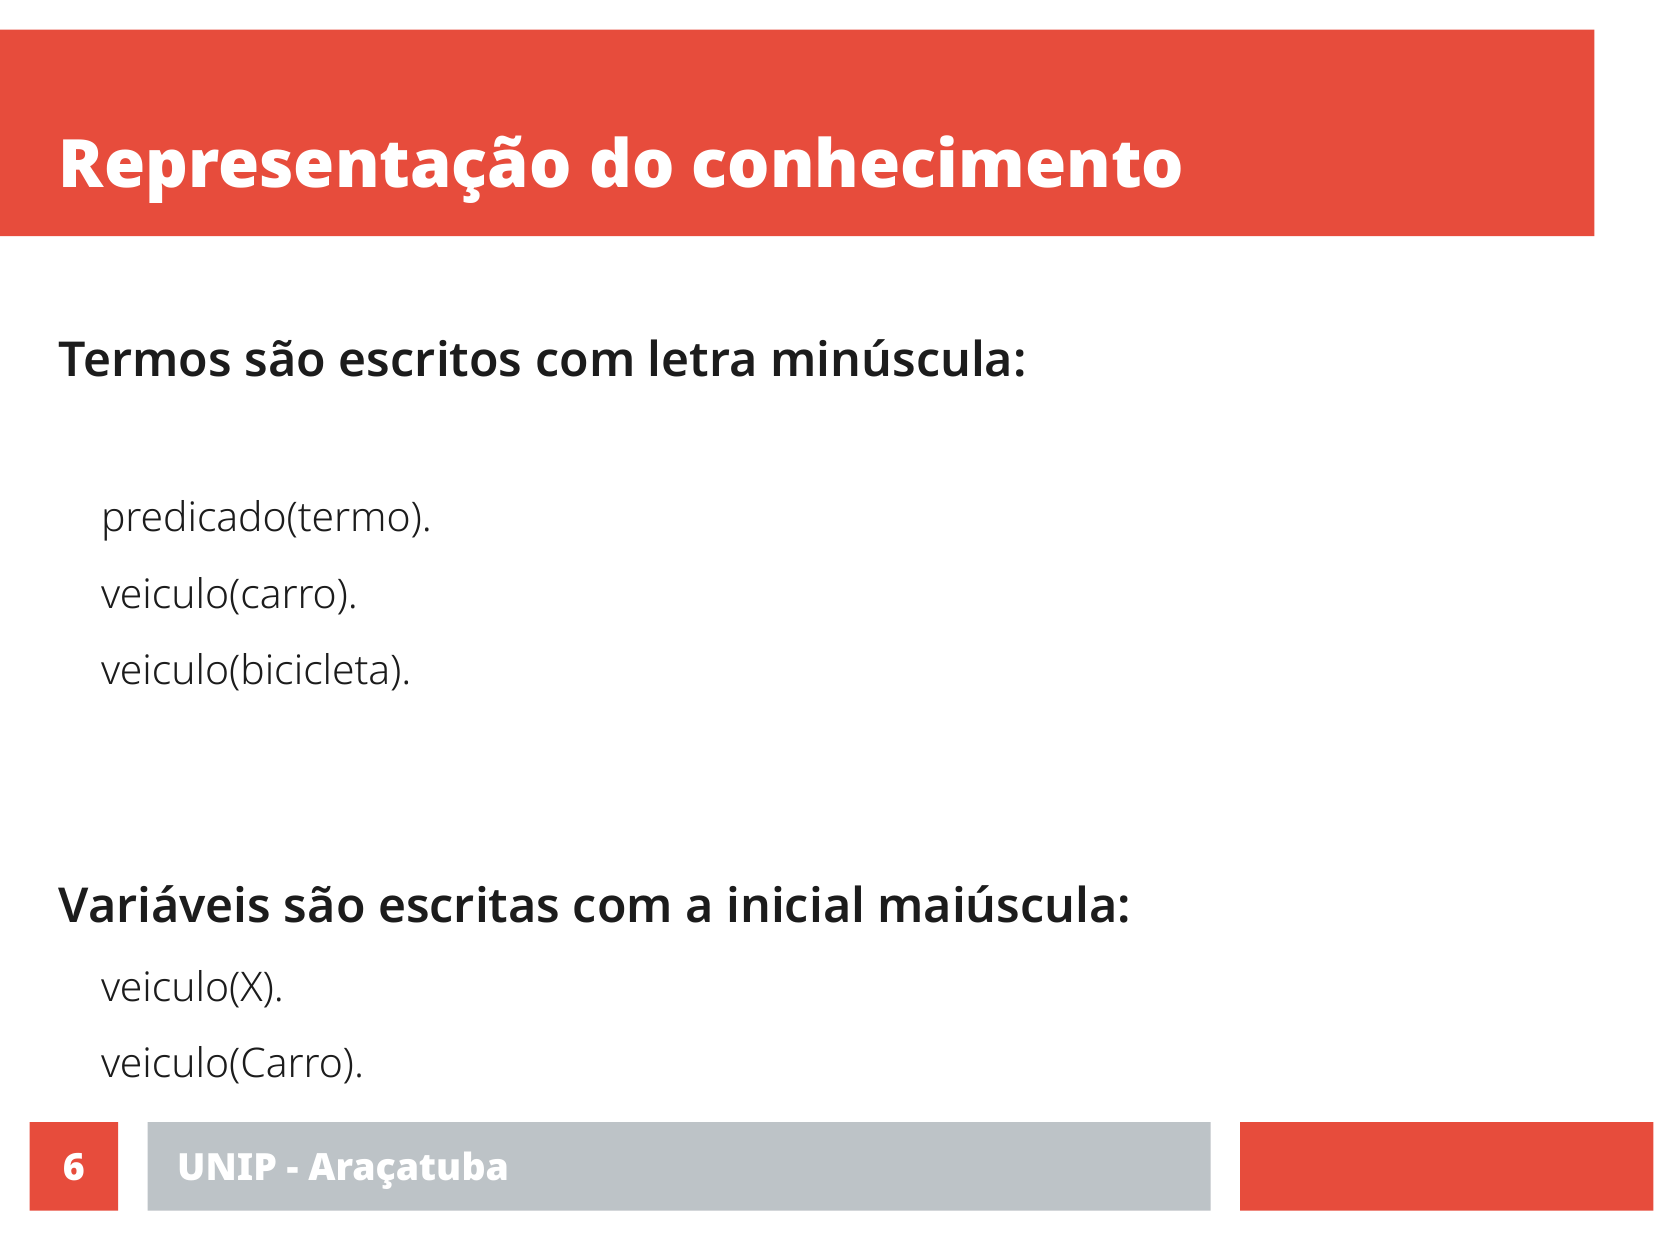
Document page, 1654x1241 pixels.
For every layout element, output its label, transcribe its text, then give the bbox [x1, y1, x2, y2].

title Representação do conhecimento [59, 59, 1595, 207]
list Termos são escritos com letra minúscula: predicado(termo). veiculo(carro). veiculo(bicicleta). Variáveis são escritas com a inicial maiúscula: veiculo(X). veiculo(Carro). [59, 324, 1565, 1093]
